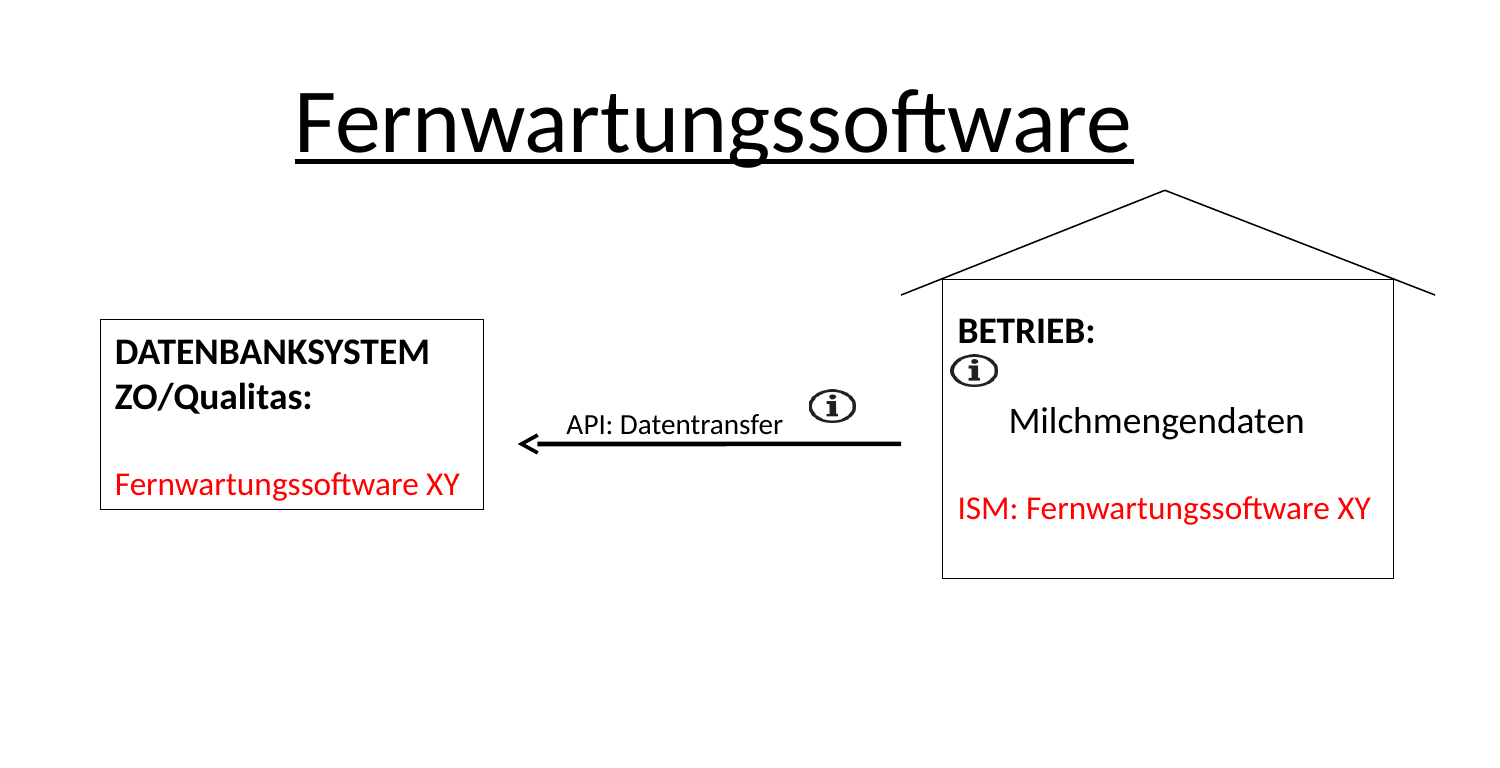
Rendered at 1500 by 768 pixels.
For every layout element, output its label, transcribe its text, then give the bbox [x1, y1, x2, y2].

text_box DATENBANKSYSTEM ZO/Qualitas: Fernwartungssoftware XY [100, 319, 484, 510]
picture [808, 389, 856, 423]
text_box API: Datentransfer [551, 397, 809, 441]
text_box BETRIEB: Milchmengendaten ISM: Fernwartungssoftware XY [942, 279, 1394, 579]
picture [950, 354, 998, 387]
title Fernwartungssoftware [76, 33, 1352, 199]
